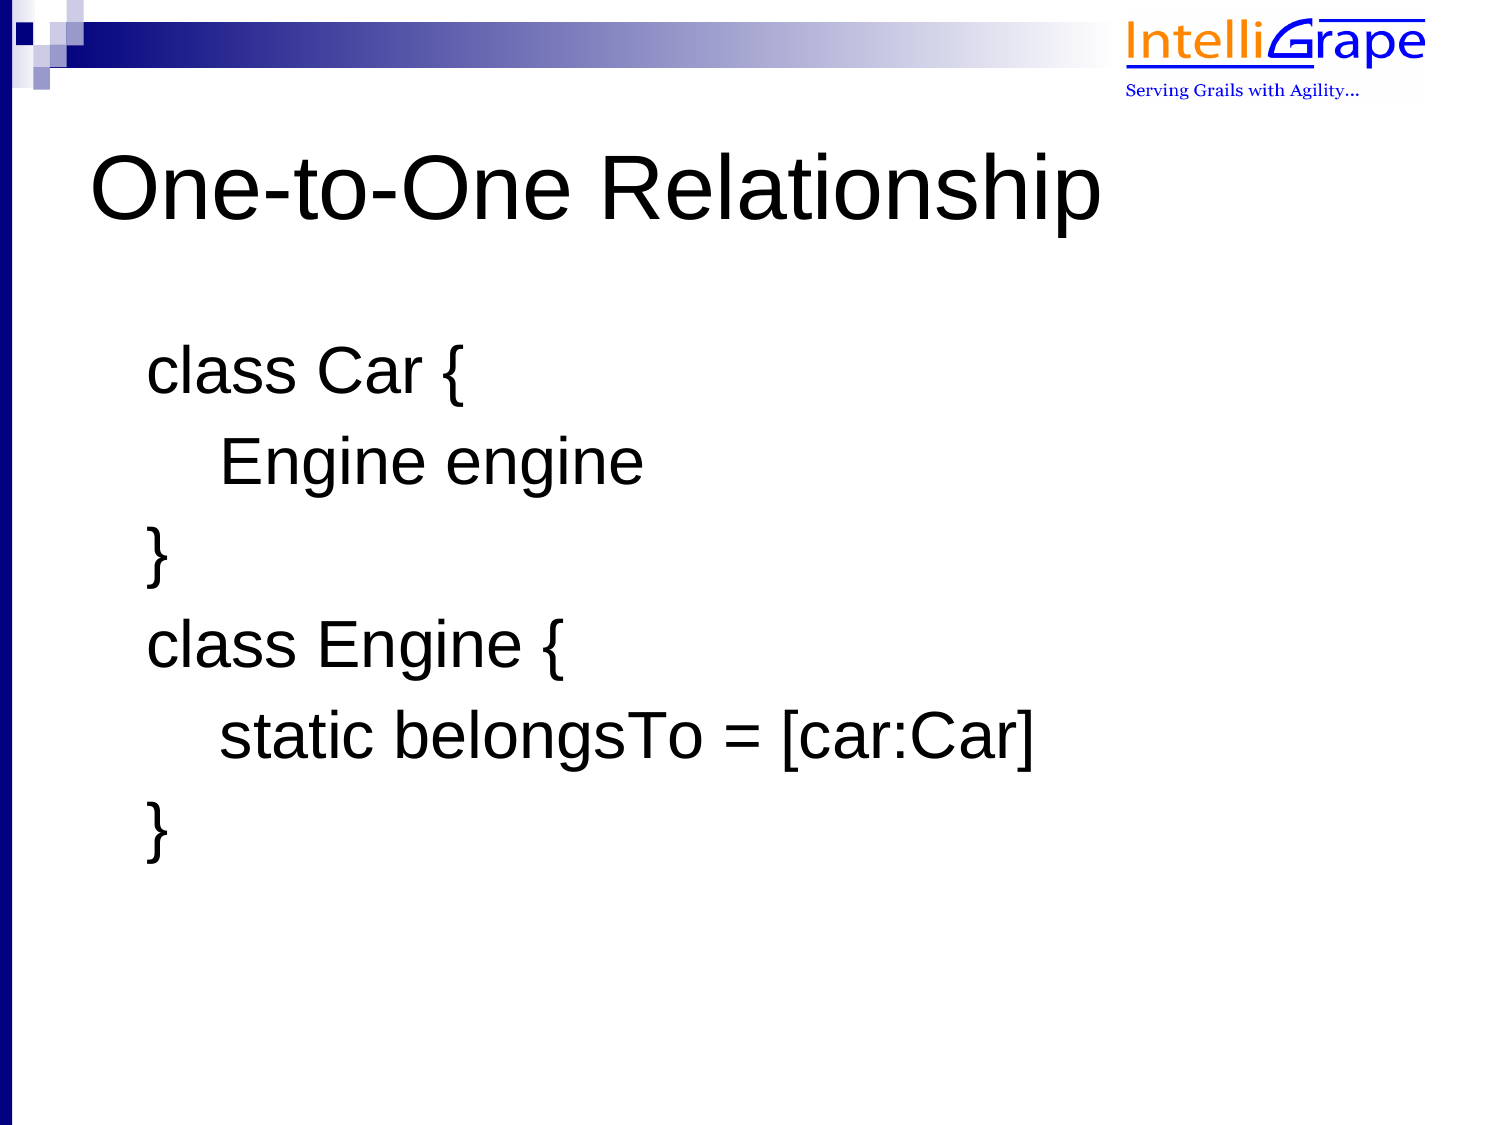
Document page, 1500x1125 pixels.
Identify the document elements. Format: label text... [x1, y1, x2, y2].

picture [1125, 12, 1425, 74]
list class Car { Engine engine } class Engine { static belongsTo = [car:Car] } [75, 324, 1426, 1068]
title One-to-One Relationship [75, 74, 1426, 301]
